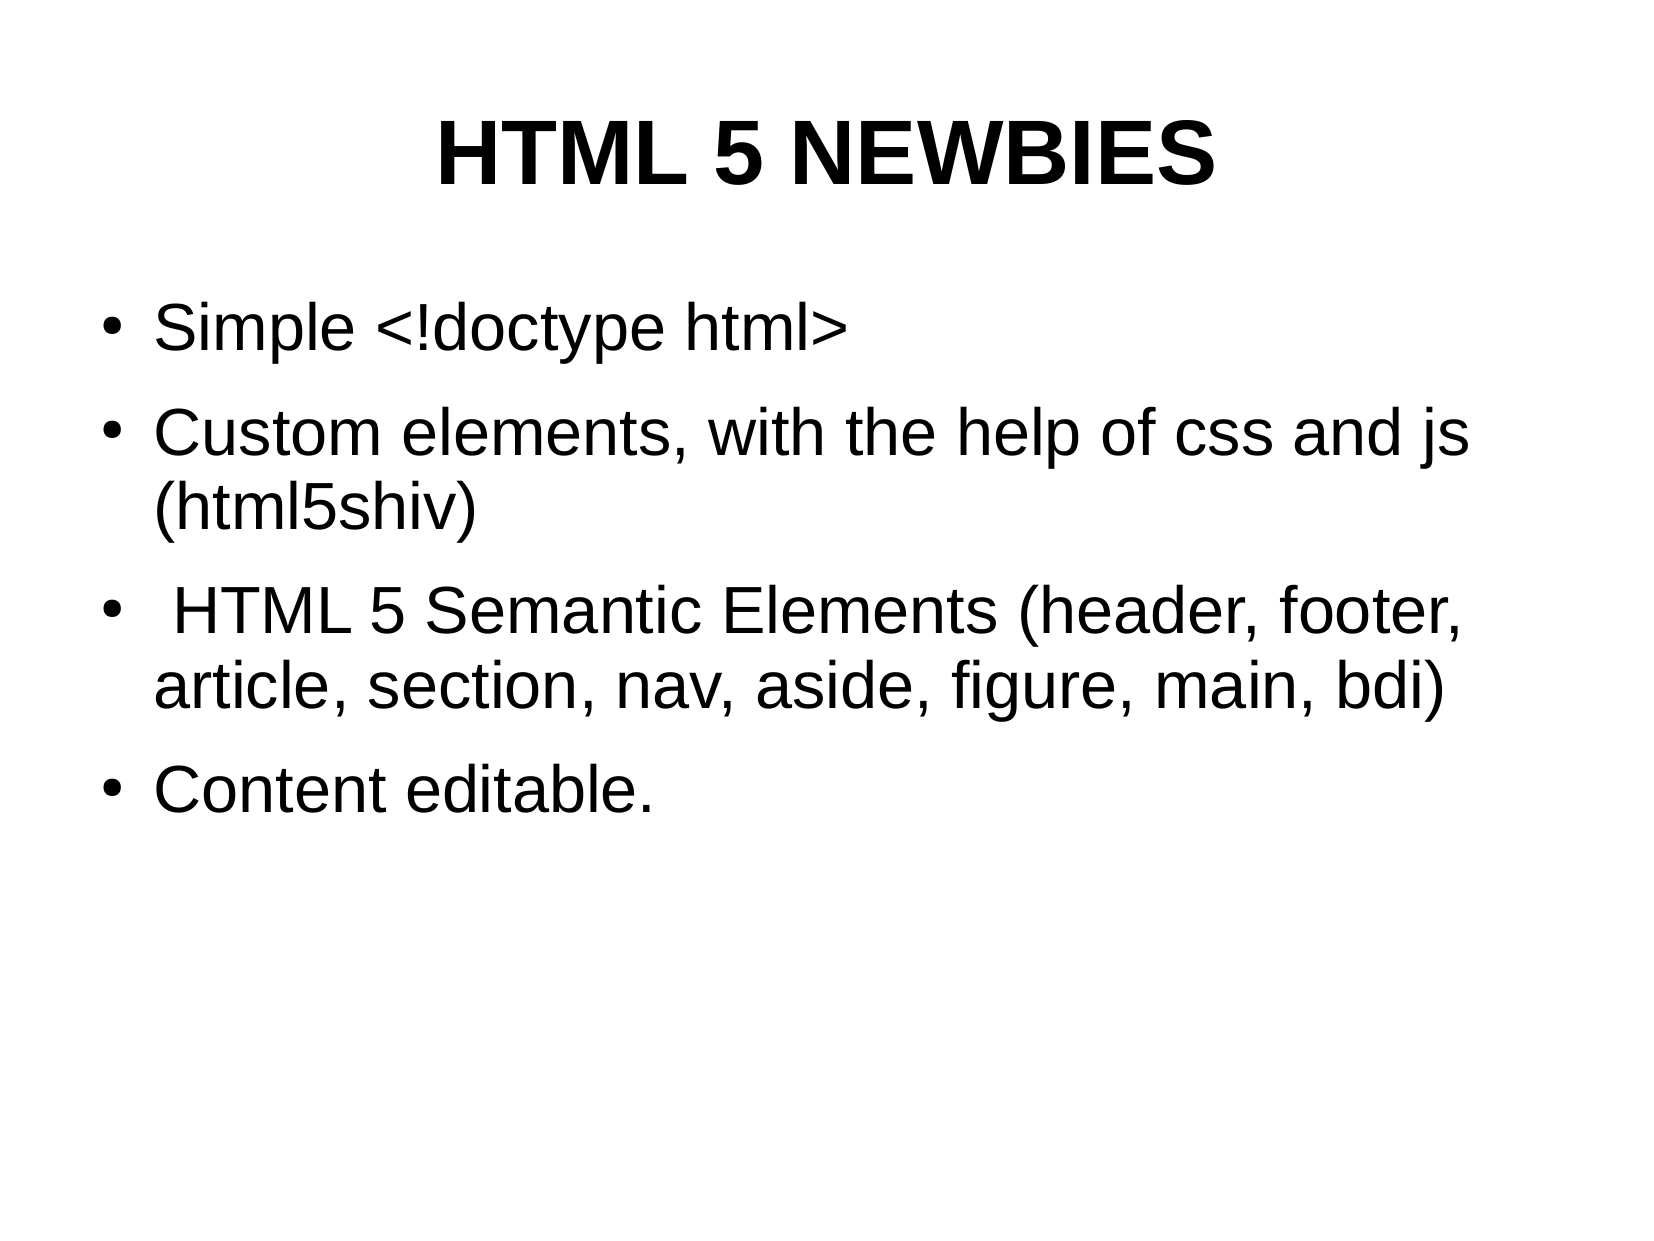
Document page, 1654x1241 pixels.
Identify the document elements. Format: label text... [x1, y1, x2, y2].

title HTML 5 NEWBIES [82, 49, 1571, 257]
list Simple <!doctype html> Custom elements, with the help of css and js (html5shiv) HTML 5 Semantic Elements (header, footer, article, section, nav, aside, figure, main, bdi) Content editable. [82, 290, 1571, 1010]
